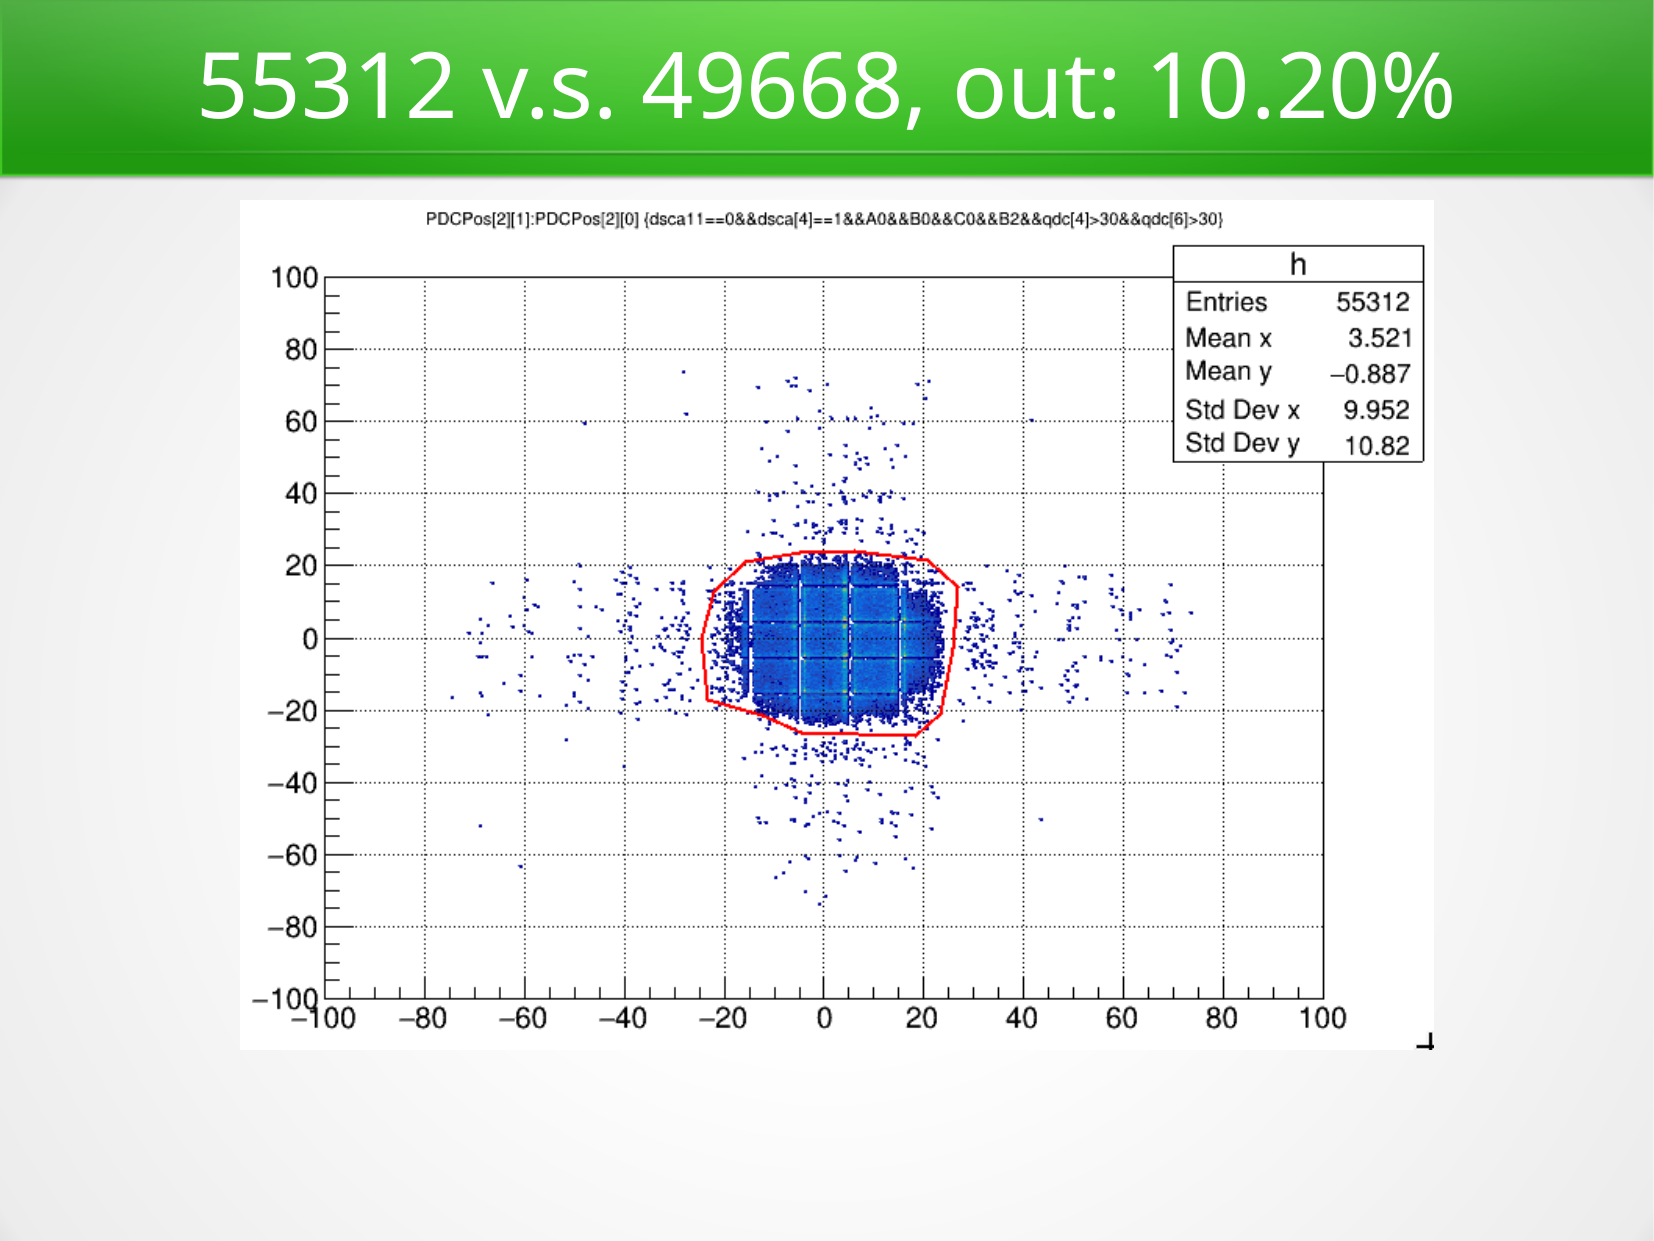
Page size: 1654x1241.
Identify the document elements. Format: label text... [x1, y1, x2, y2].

title 55312 v.s. 49668, out: 10.20% [82, 11, 1571, 154]
picture [0, 0, 1654, 1241]
